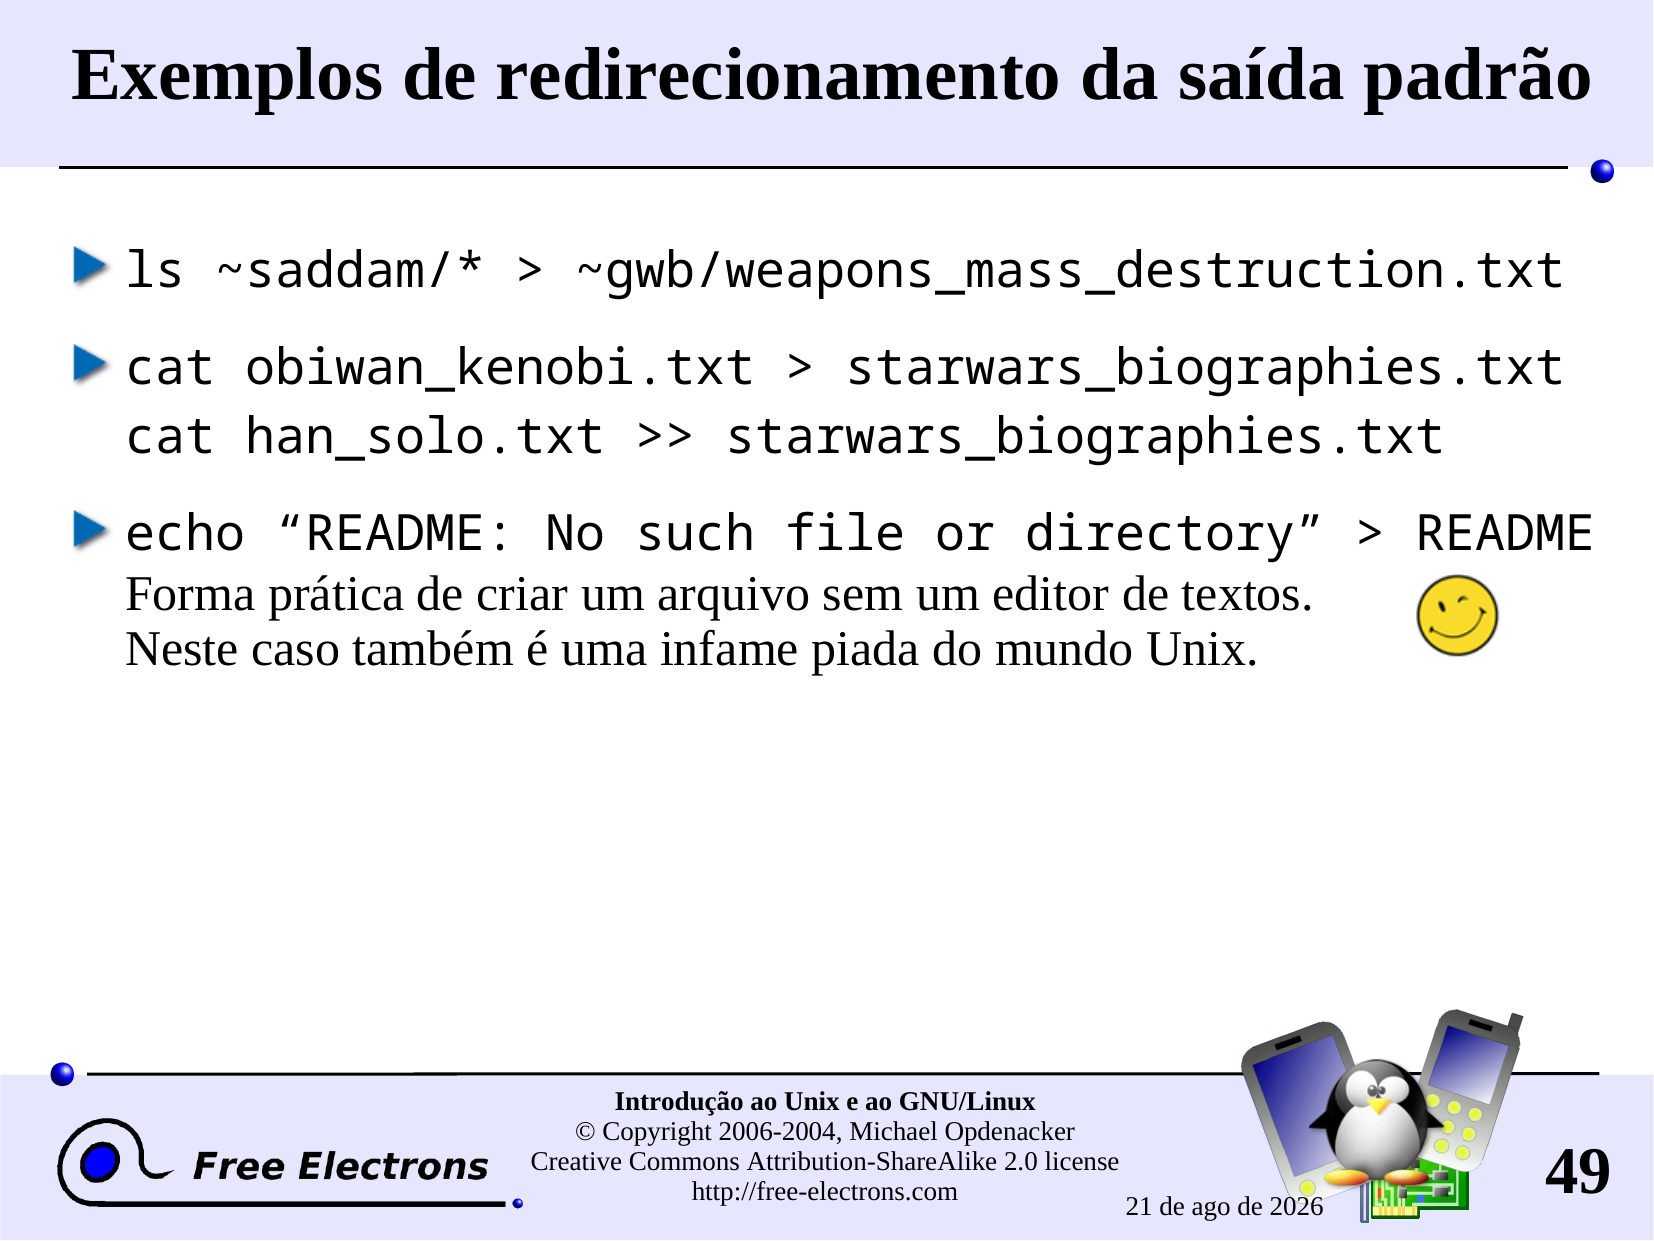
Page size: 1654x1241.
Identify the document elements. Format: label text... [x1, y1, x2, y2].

picture [1286, 1198, 1293, 1214]
title Exemplos de redirecionamento da saída padrão [36, 25, 1629, 124]
picture [50, 1107, 527, 1216]
list ls ~saddam/* > ~gwb/weapons_mass_destruction.txt cat obiwan_kenobi.txt > starwars_biographies.txt cat han_solo.txt >> starwars_biographies.txt echo “README: No such file or directory” > README Forma prática de criar um arquivo sem um editor de textos. Neste caso também é uma infame piada do mundo Unix. [54, 233, 1604, 746]
picture [1415, 574, 1501, 658]
picture [1225, 983, 1538, 1241]
